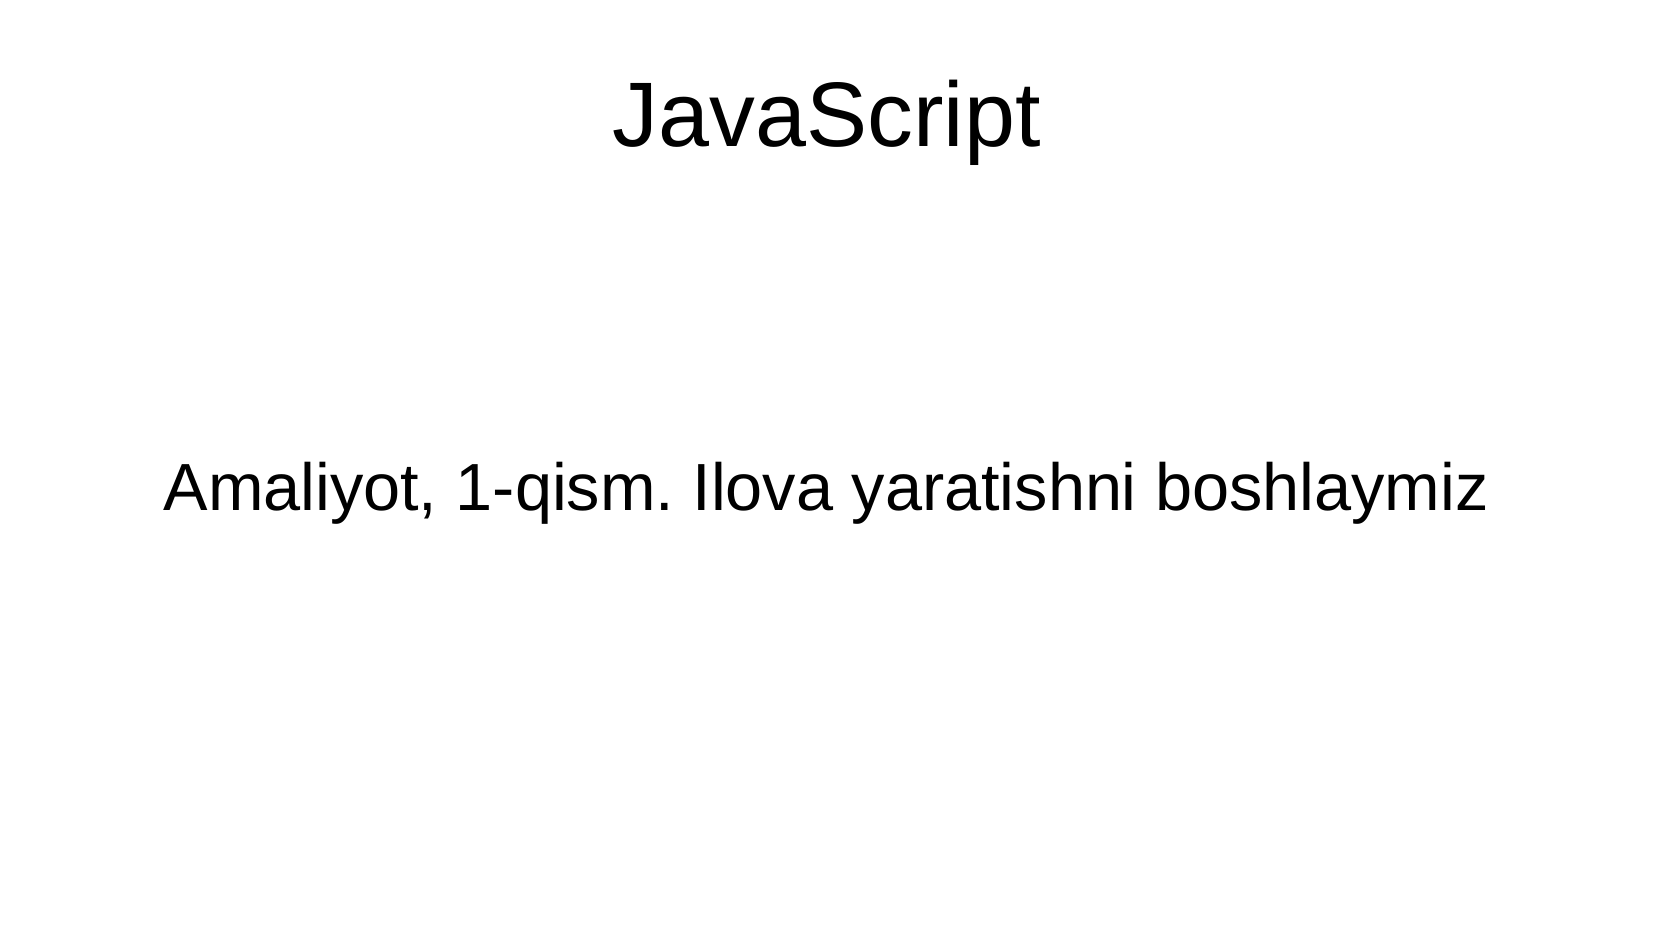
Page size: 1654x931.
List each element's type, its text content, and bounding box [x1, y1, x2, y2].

subtitle Amaliyot, 1-qism. Ilova yaratishni boshlaymiz [82, 217, 1571, 758]
title JavaScript [82, 37, 1571, 193]
